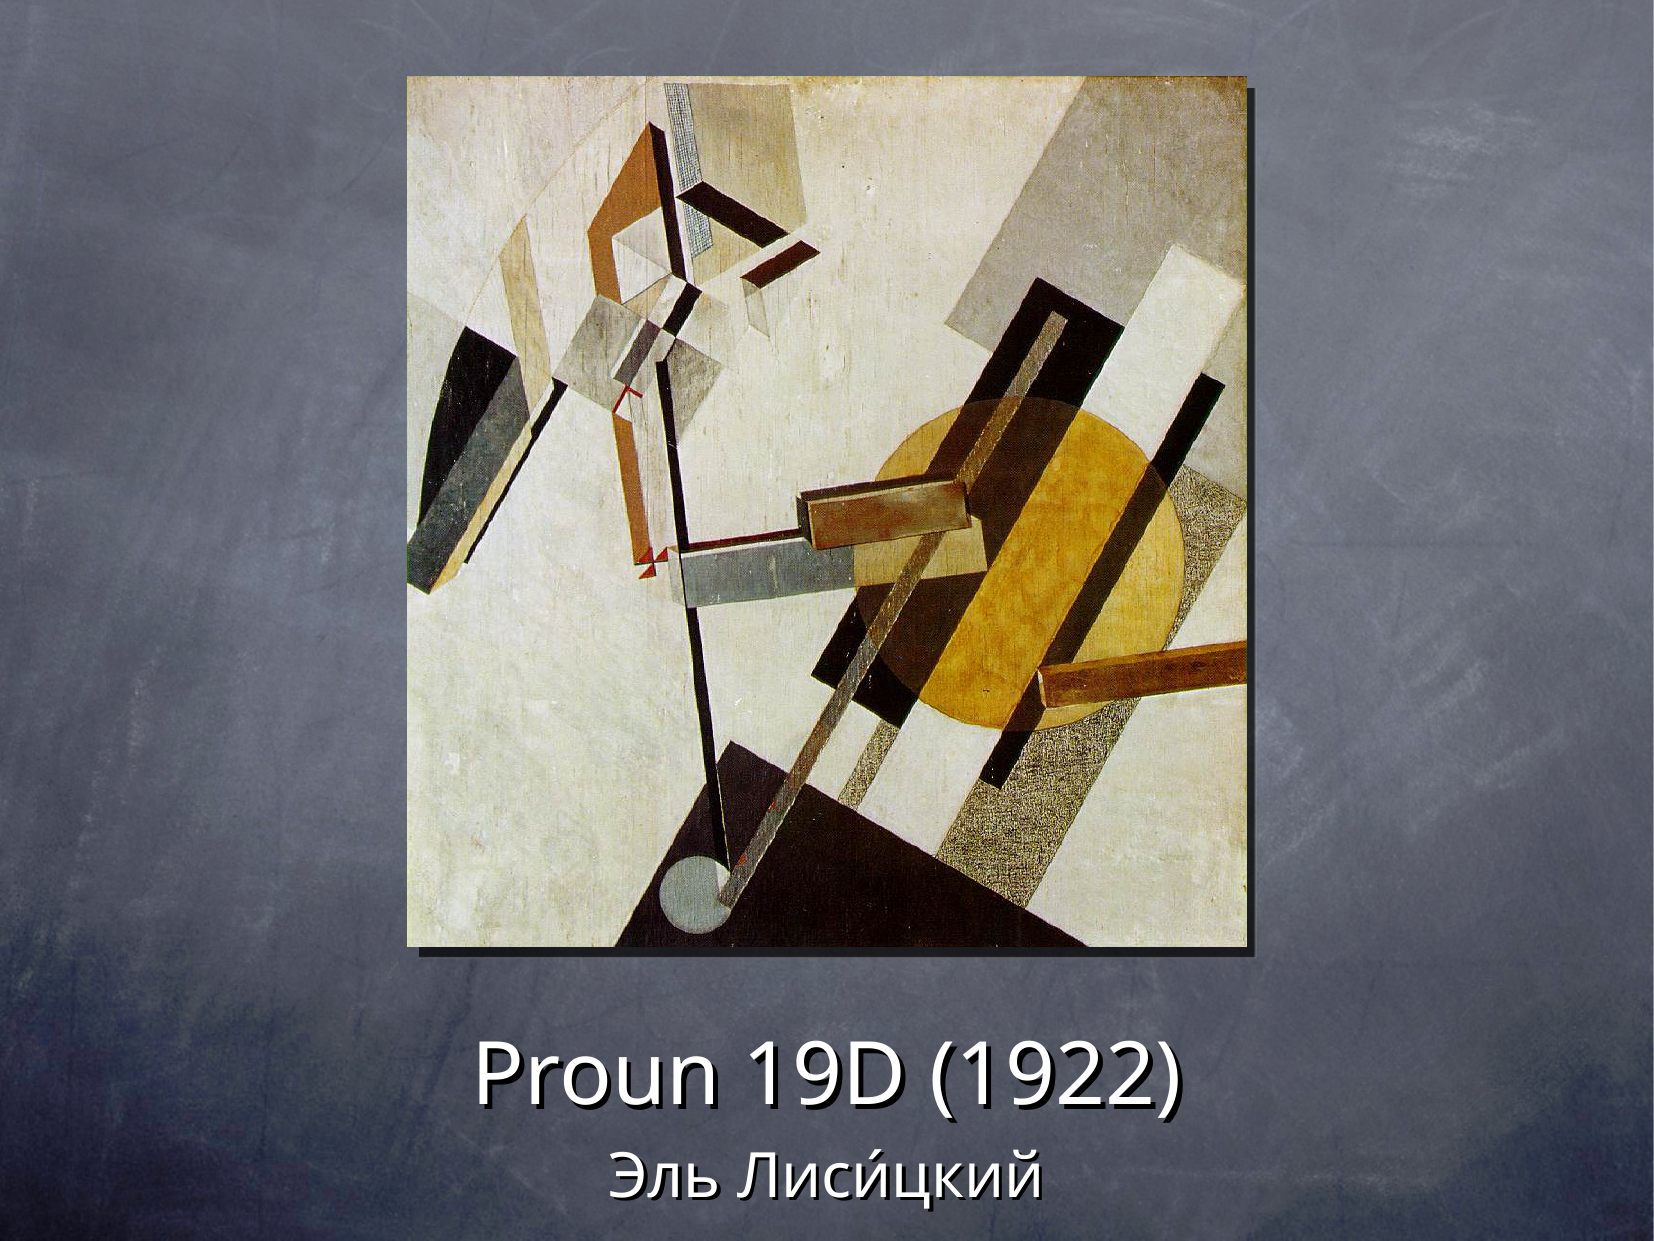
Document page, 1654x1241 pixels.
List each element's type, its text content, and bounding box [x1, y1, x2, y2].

picture [0, 0, 1654, 1241]
subtitle Proun 19D (1922) Эль Лиси́цкий [99, 974, 1555, 1193]
